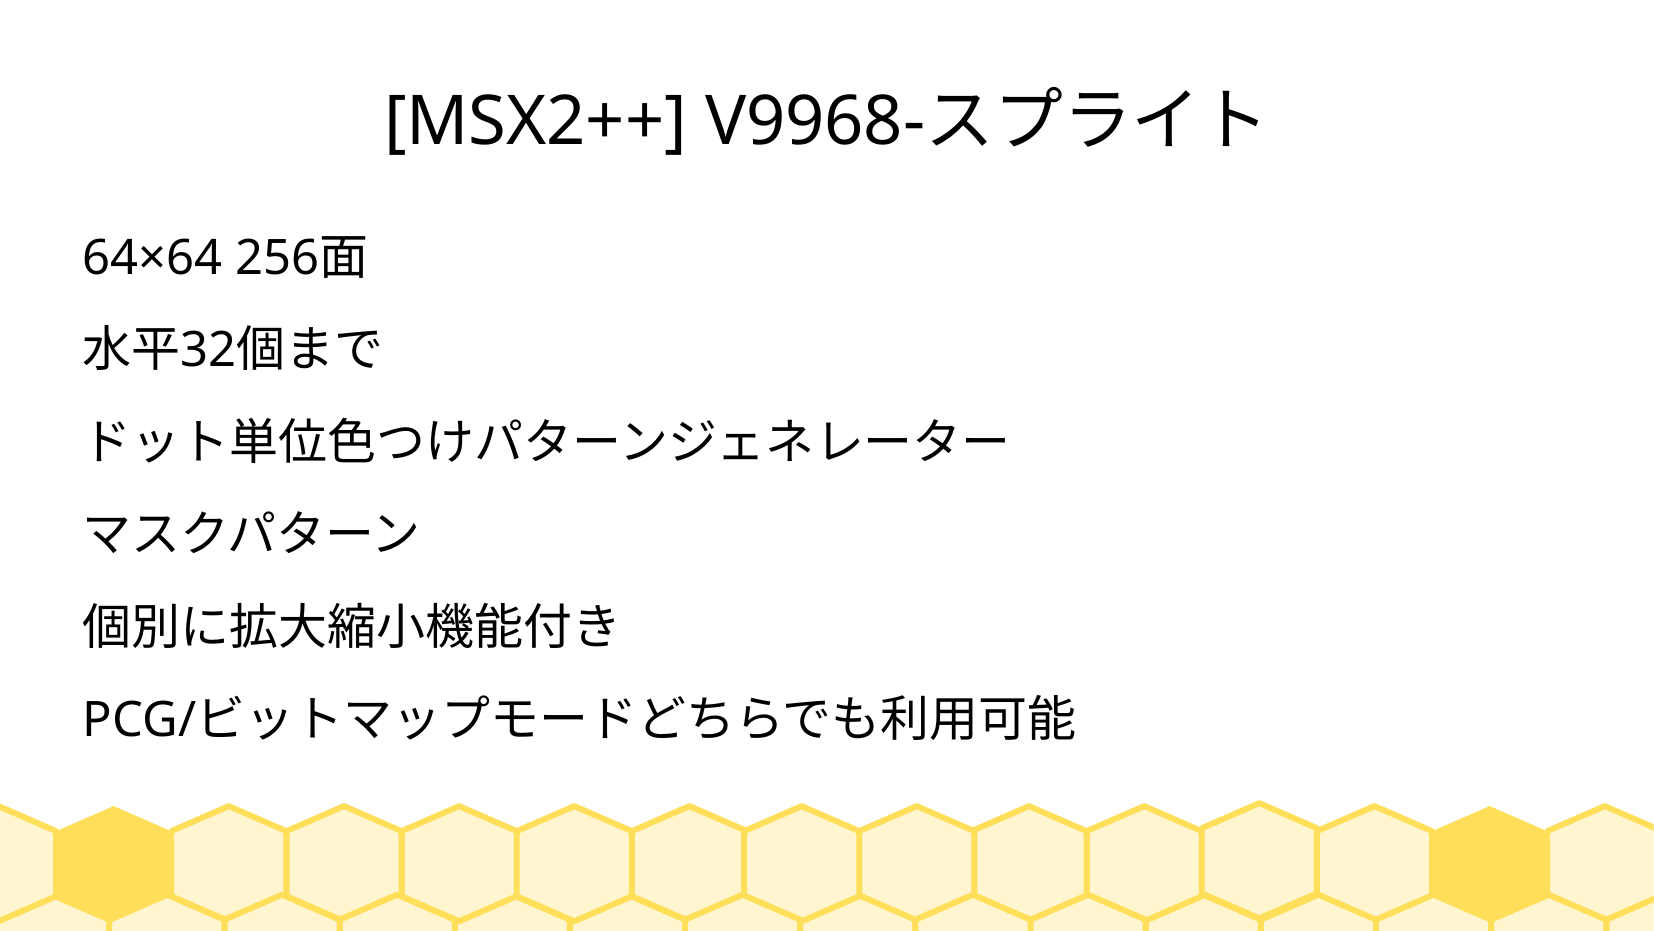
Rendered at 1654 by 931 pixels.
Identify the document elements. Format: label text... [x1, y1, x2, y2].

list 64×64 256面 水平32個まで ドット単位色つけパターンジェネレーター マスクパターン 個別に拡大縮小機能付き PCG/ビットマップモードどちらでも利用可能 [82, 217, 1571, 758]
title [MSX2++] V9968-スプライト [82, 37, 1571, 193]
